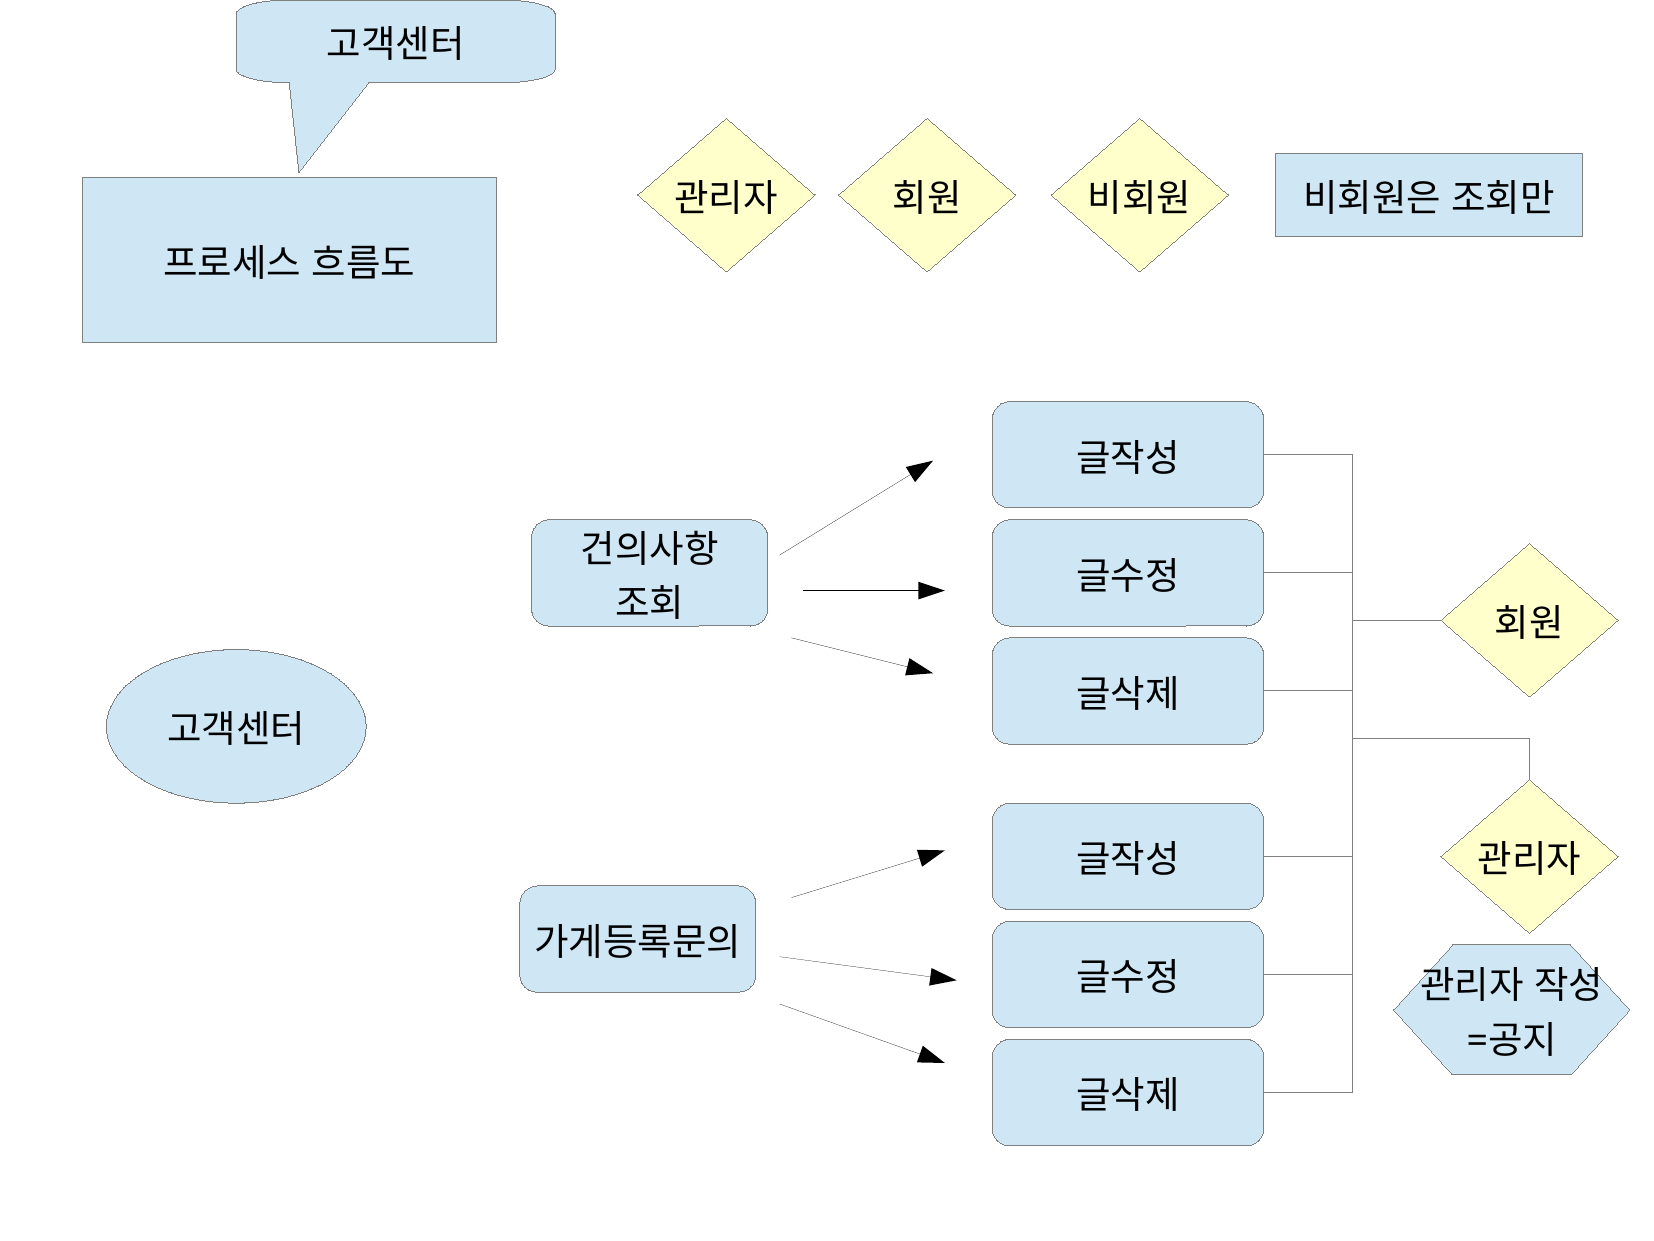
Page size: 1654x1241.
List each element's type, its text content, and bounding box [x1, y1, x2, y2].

text_box 글삭제 [992, 637, 1264, 745]
text_box 회원 [838, 118, 1016, 272]
text_box 글수정 [992, 519, 1264, 627]
text_box 관리자 [1440, 779, 1619, 934]
text_box 가게등록문의 [519, 885, 756, 993]
text_box 고객센터 [106, 649, 367, 804]
text_box 고객센터 [236, 0, 556, 173]
text_box 비회원은 조회만 [1275, 153, 1583, 237]
text_box 글작성 [992, 401, 1264, 508]
text_box 관리자 작성 =공지 [1393, 944, 1630, 1075]
text_box 관리자 [637, 118, 816, 272]
text_box 비회원 [1051, 118, 1229, 272]
text_box 글수정 [992, 921, 1264, 1028]
text_box 프로세스 흐름도 [82, 177, 497, 343]
text_box 회원 [1441, 543, 1619, 697]
text_box 글작성 [992, 803, 1264, 910]
text_box 건의사항 조회 [531, 519, 768, 627]
text_box 글삭제 [992, 1039, 1264, 1146]
